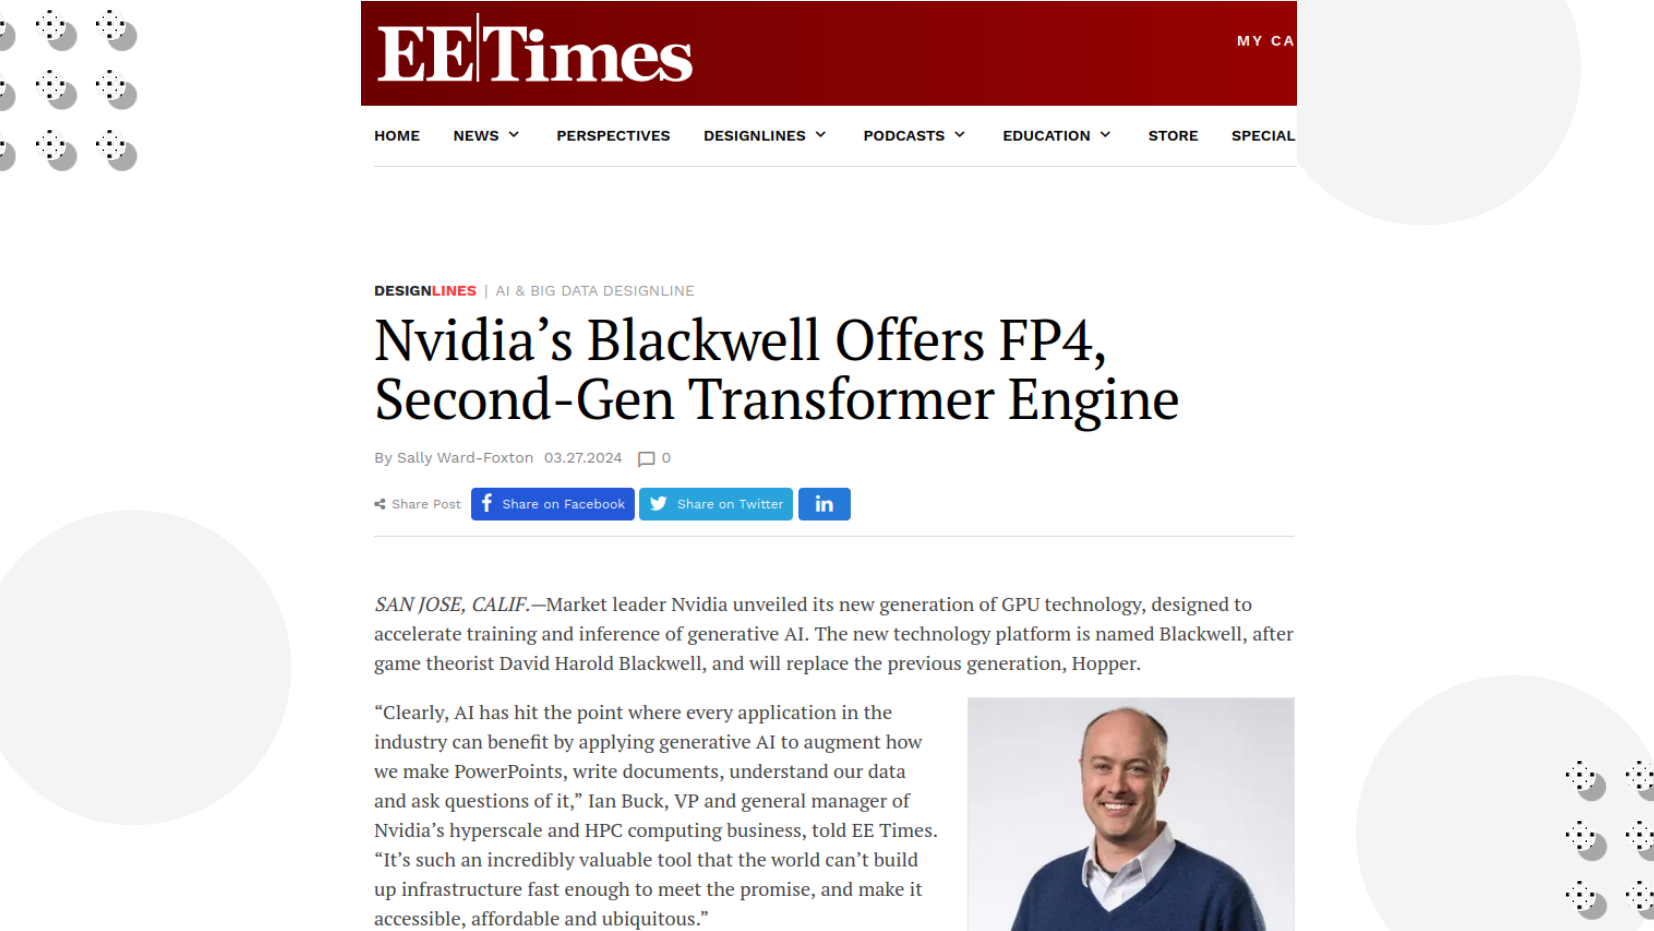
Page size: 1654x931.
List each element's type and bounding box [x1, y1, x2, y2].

picture [1565, 820, 1596, 851]
picture [35, 130, 67, 161]
picture [1625, 820, 1654, 851]
picture [1565, 760, 1596, 791]
picture [95, 69, 126, 101]
picture [35, 70, 66, 101]
picture [35, 10, 66, 41]
picture [0, 73, 6, 98]
picture [361, 1, 1297, 931]
picture [95, 9, 126, 41]
picture [0, 13, 6, 38]
picture [0, 133, 7, 158]
picture [95, 130, 127, 161]
picture [1625, 880, 1654, 911]
picture [1625, 760, 1654, 791]
picture [1565, 880, 1596, 911]
